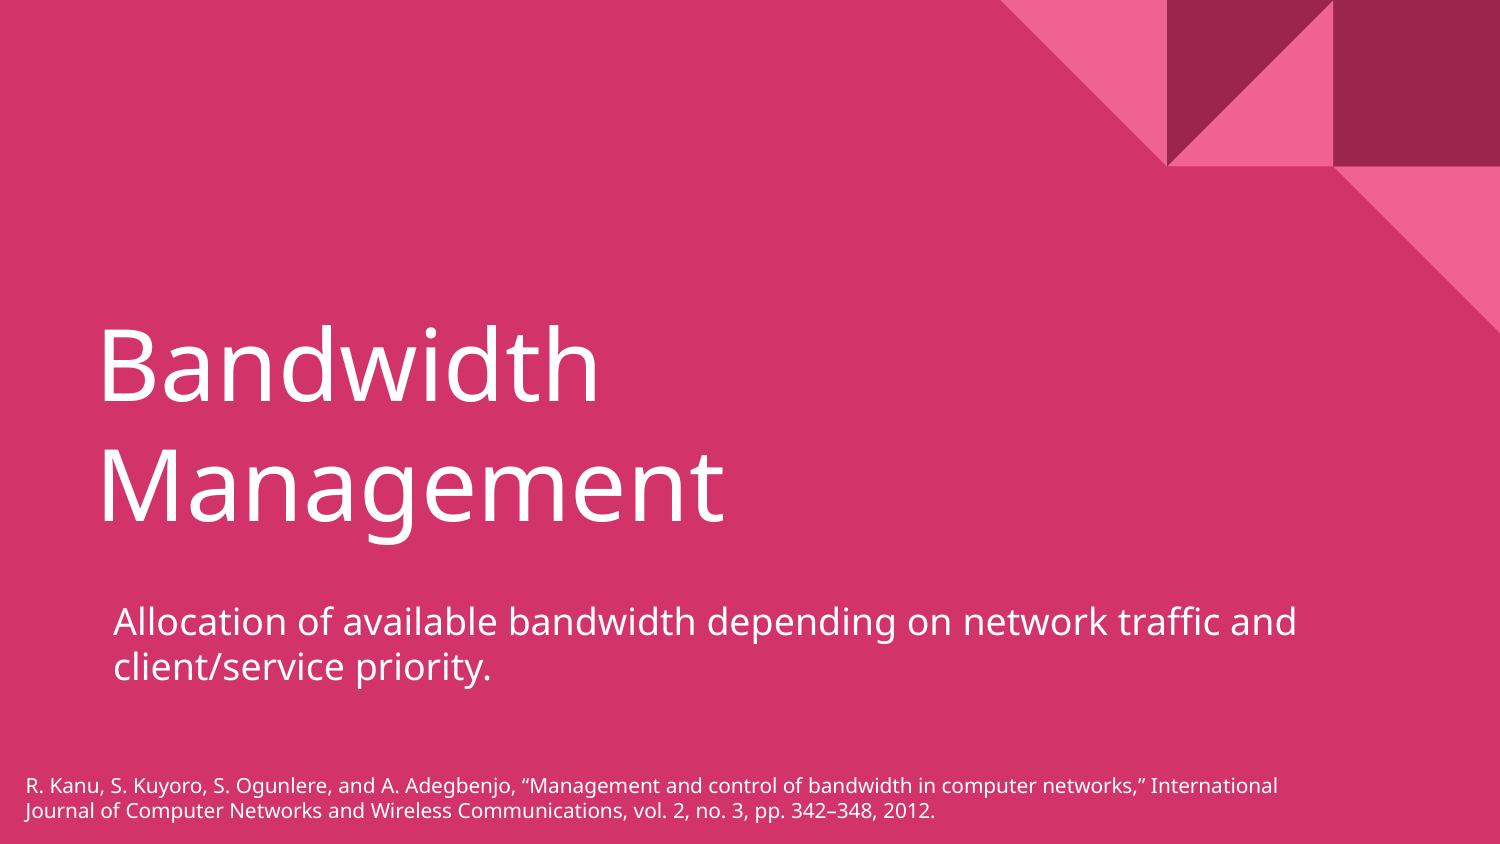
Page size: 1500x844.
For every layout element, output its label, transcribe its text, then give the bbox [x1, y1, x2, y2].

subtitle Allocation of available bandwidth depending on network traffic and client/service priority. [98, 583, 1447, 655]
subtitle R. Kanu, S. Kuyoro, S. Ogunlere, and A. Adegbenjo, “Management and control of bandwidth in computer networks,” International Journal of Computer Networks and Wireless Communications, vol. 2, no. 3, pp. 342–348, 2012. [10, 758, 1360, 830]
title Bandwidth Management [80, 86, 1003, 758]
